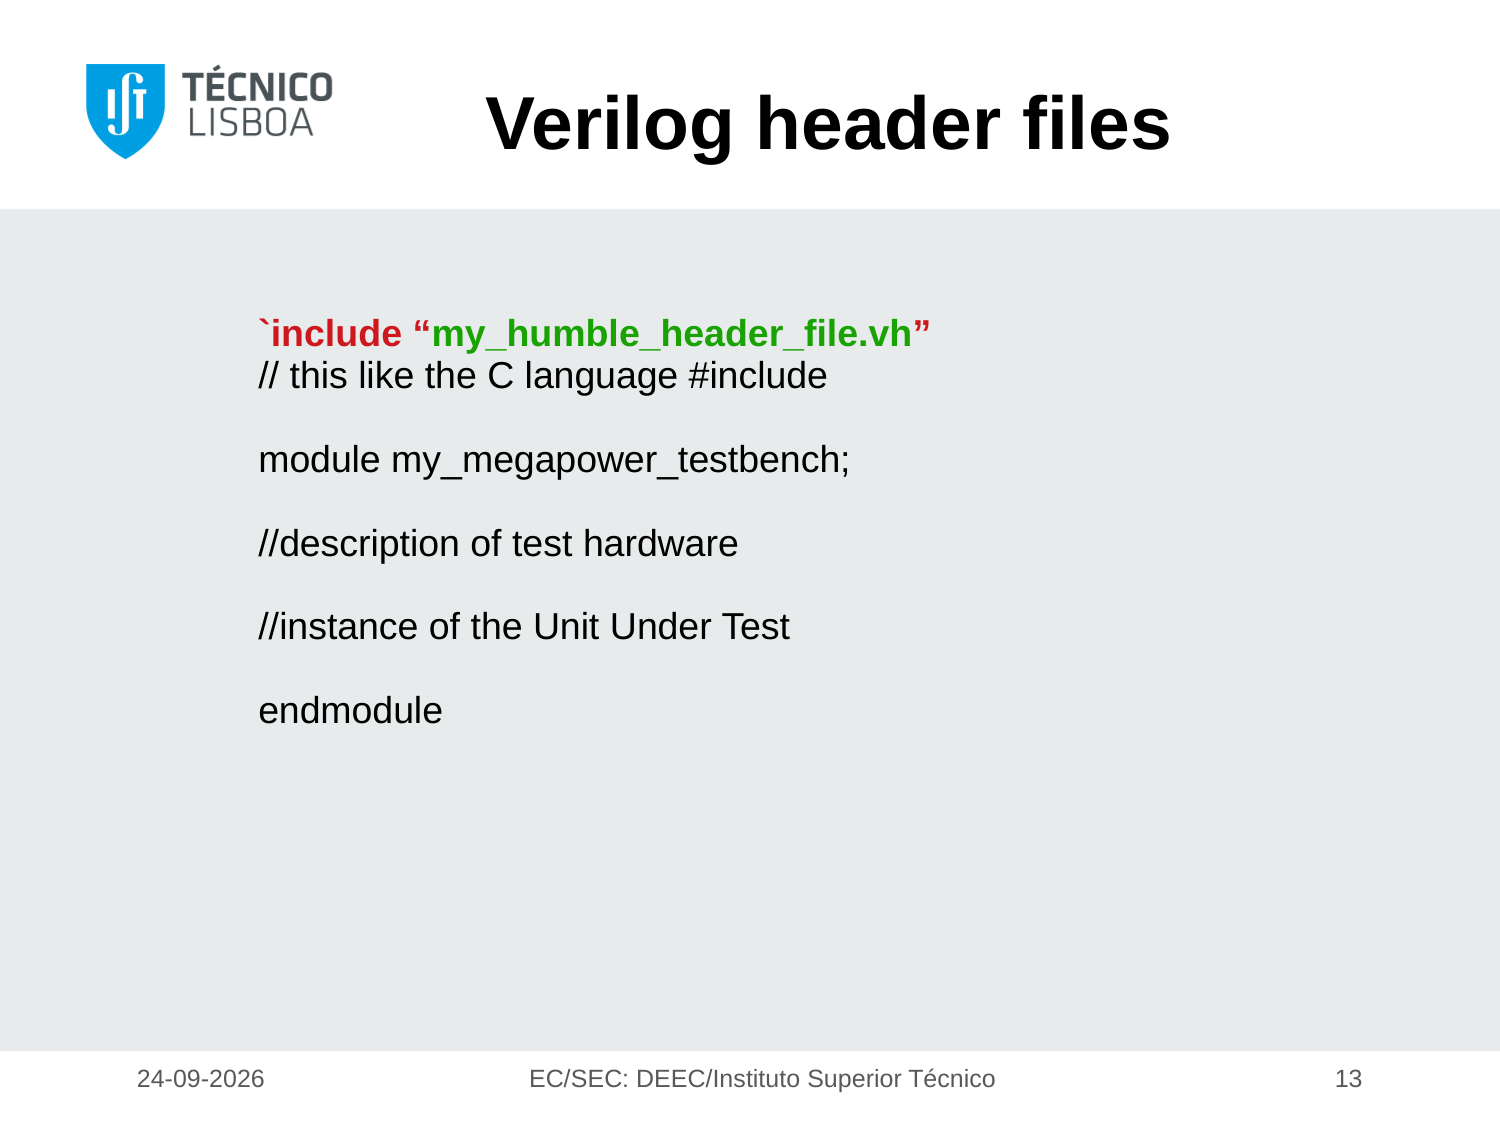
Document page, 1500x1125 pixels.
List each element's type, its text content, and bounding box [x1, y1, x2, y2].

slide_number 9 [1077, 1052, 1378, 1103]
text_box `include “my_humble_header_file.vh” // this like the C language #include module my_megapower_testbench; //description of test hardware //instance of the Unit Under Test endmodule [243, 304, 1422, 982]
slide_number 09-10-2020 [121, 1052, 425, 1103]
footer EC/SEC: DEEC/Instituto Superior Técnico [512, 1052, 1021, 1103]
picture [0, 0, 1500, 1125]
title Verilog header files [470, 48, 1500, 192]
